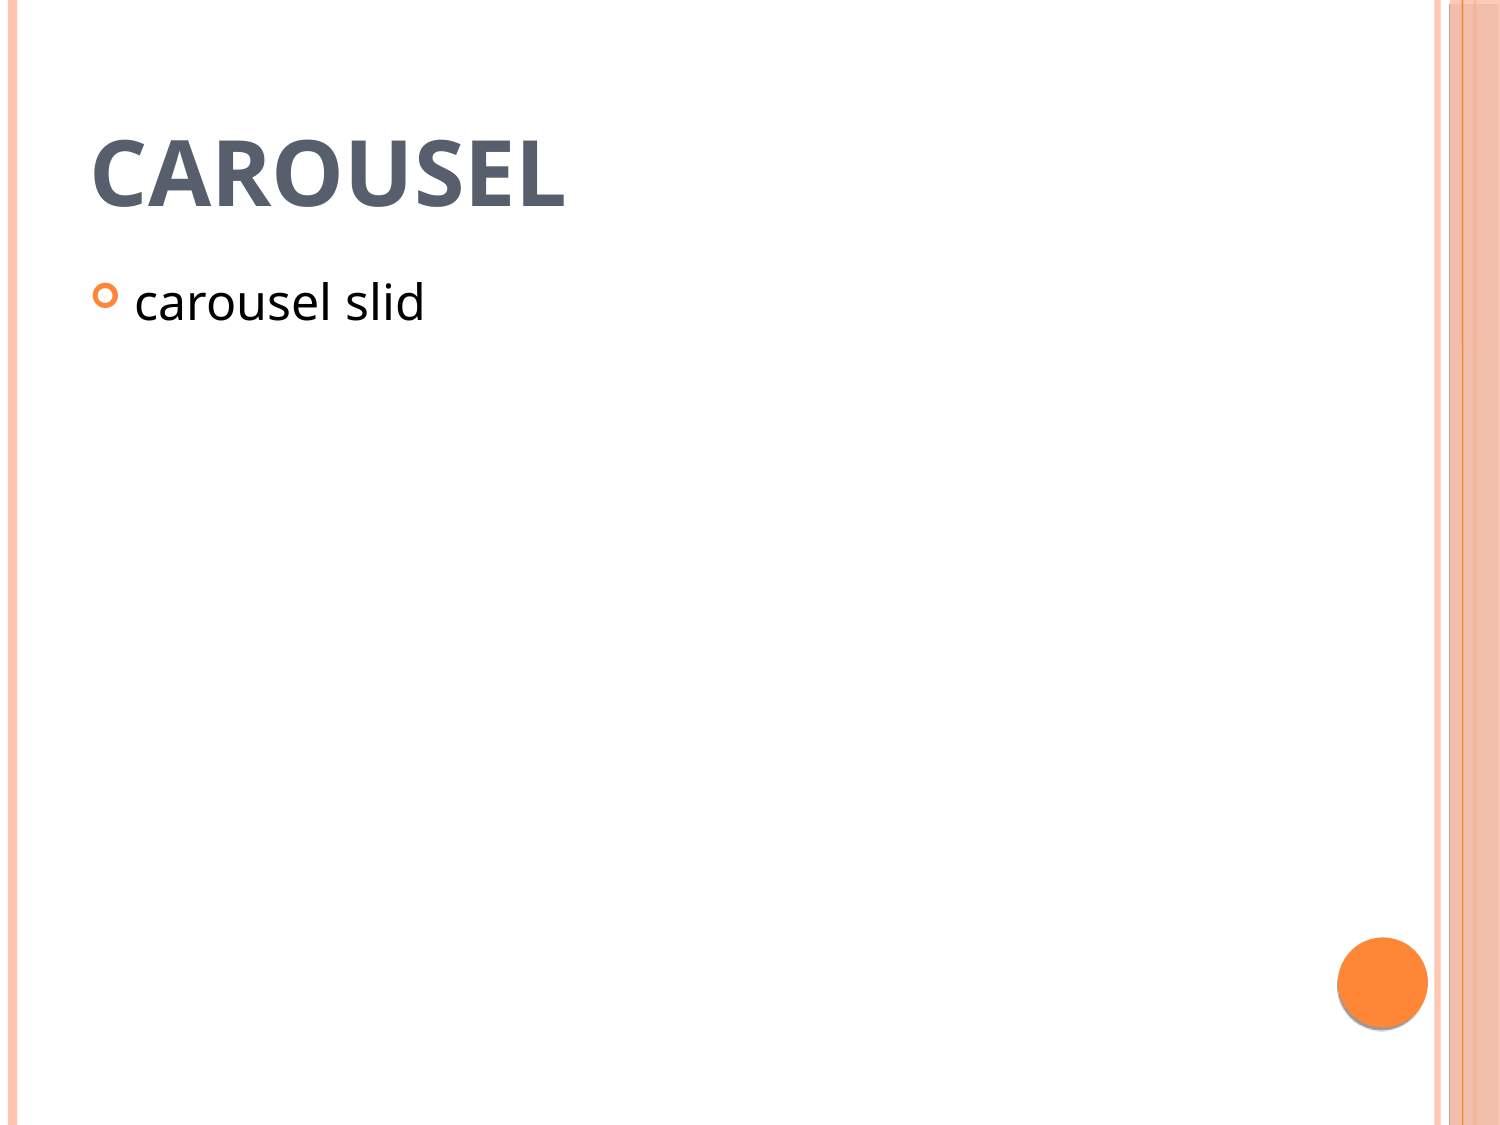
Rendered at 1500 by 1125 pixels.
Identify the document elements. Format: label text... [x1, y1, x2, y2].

list carousel slid [75, 262, 1300, 1062]
title Carousel [75, 45, 1300, 233]
